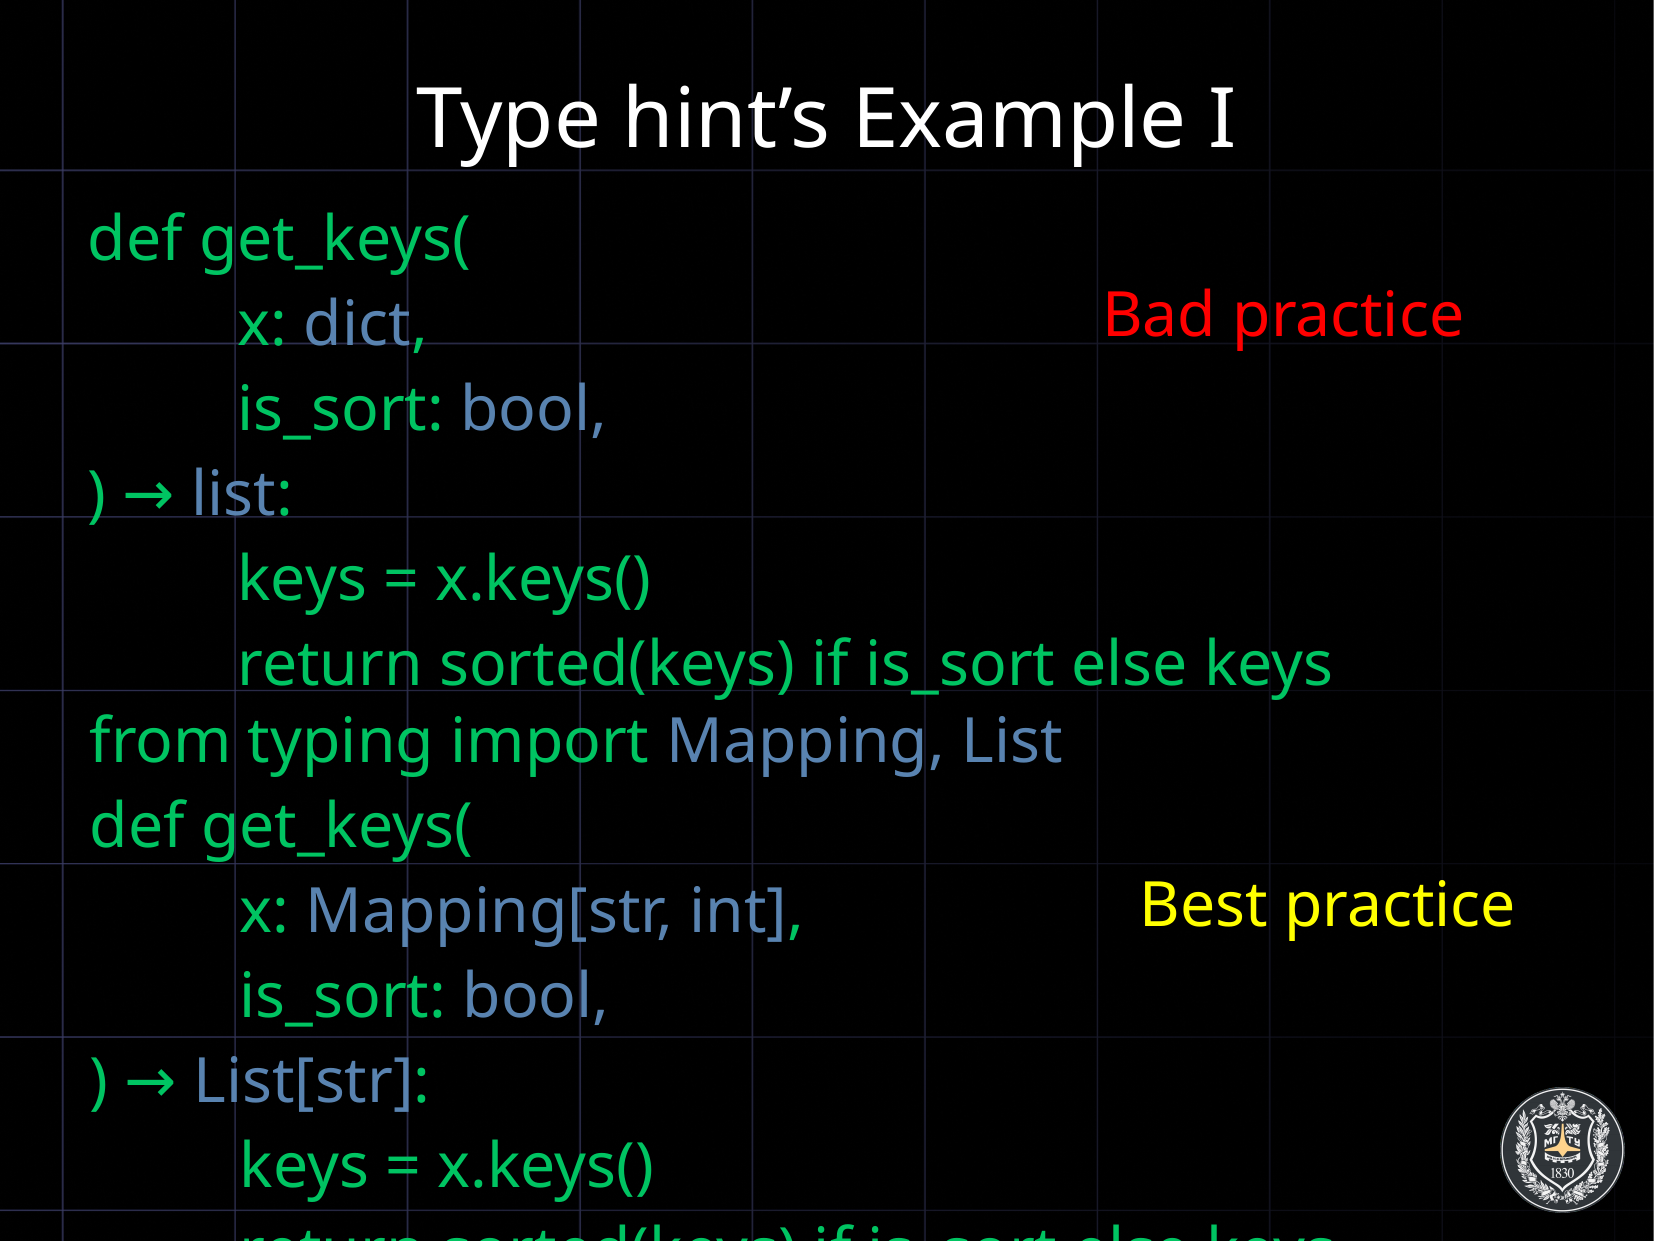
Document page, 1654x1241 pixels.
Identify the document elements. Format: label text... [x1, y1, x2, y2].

picture [0, 0, 1654, 1241]
text_box Best practice [1125, 852, 1576, 940]
text_box from typing import Mapping, List def get_keys( x: Mapping[str, int], is_sort: bool, ) → List[str]: keys = x.keys() return sorted(keys) if is_sort else keys [75, 688, 1576, 1213]
title Type hint’s Example I [82, 37, 1571, 186]
text_box def get_keys( x: dict, is_sort: bool, ) → list: keys = x.keys() return sorted(keys) if is_sort else keys [37, 186, 1613, 638]
text_box Bad practice [1087, 262, 1538, 351]
